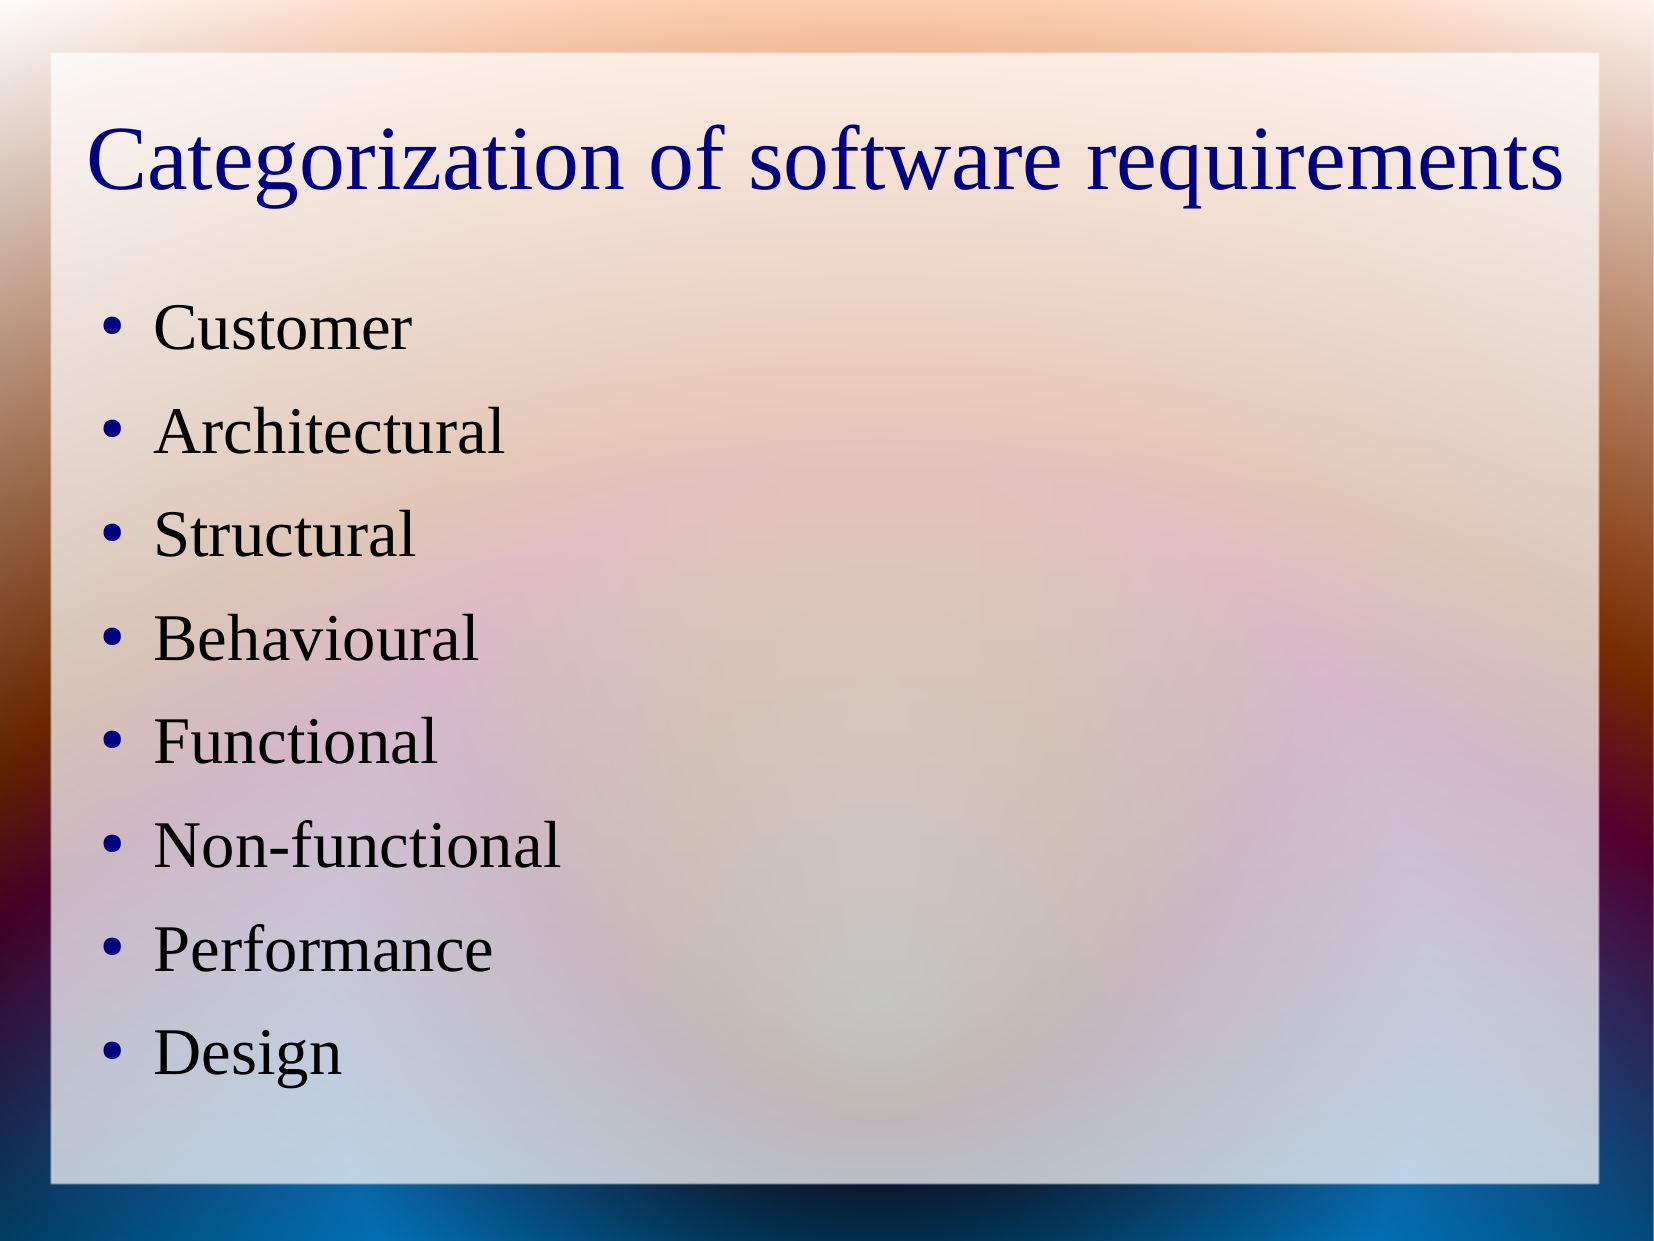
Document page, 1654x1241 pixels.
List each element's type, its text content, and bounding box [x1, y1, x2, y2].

picture [0, 0, 1654, 1241]
list Customer Architectural Structural Behavioural Functional Non-functional Performance Design [82, 290, 1571, 1090]
title Categorization of software requirements [82, 55, 1571, 263]
